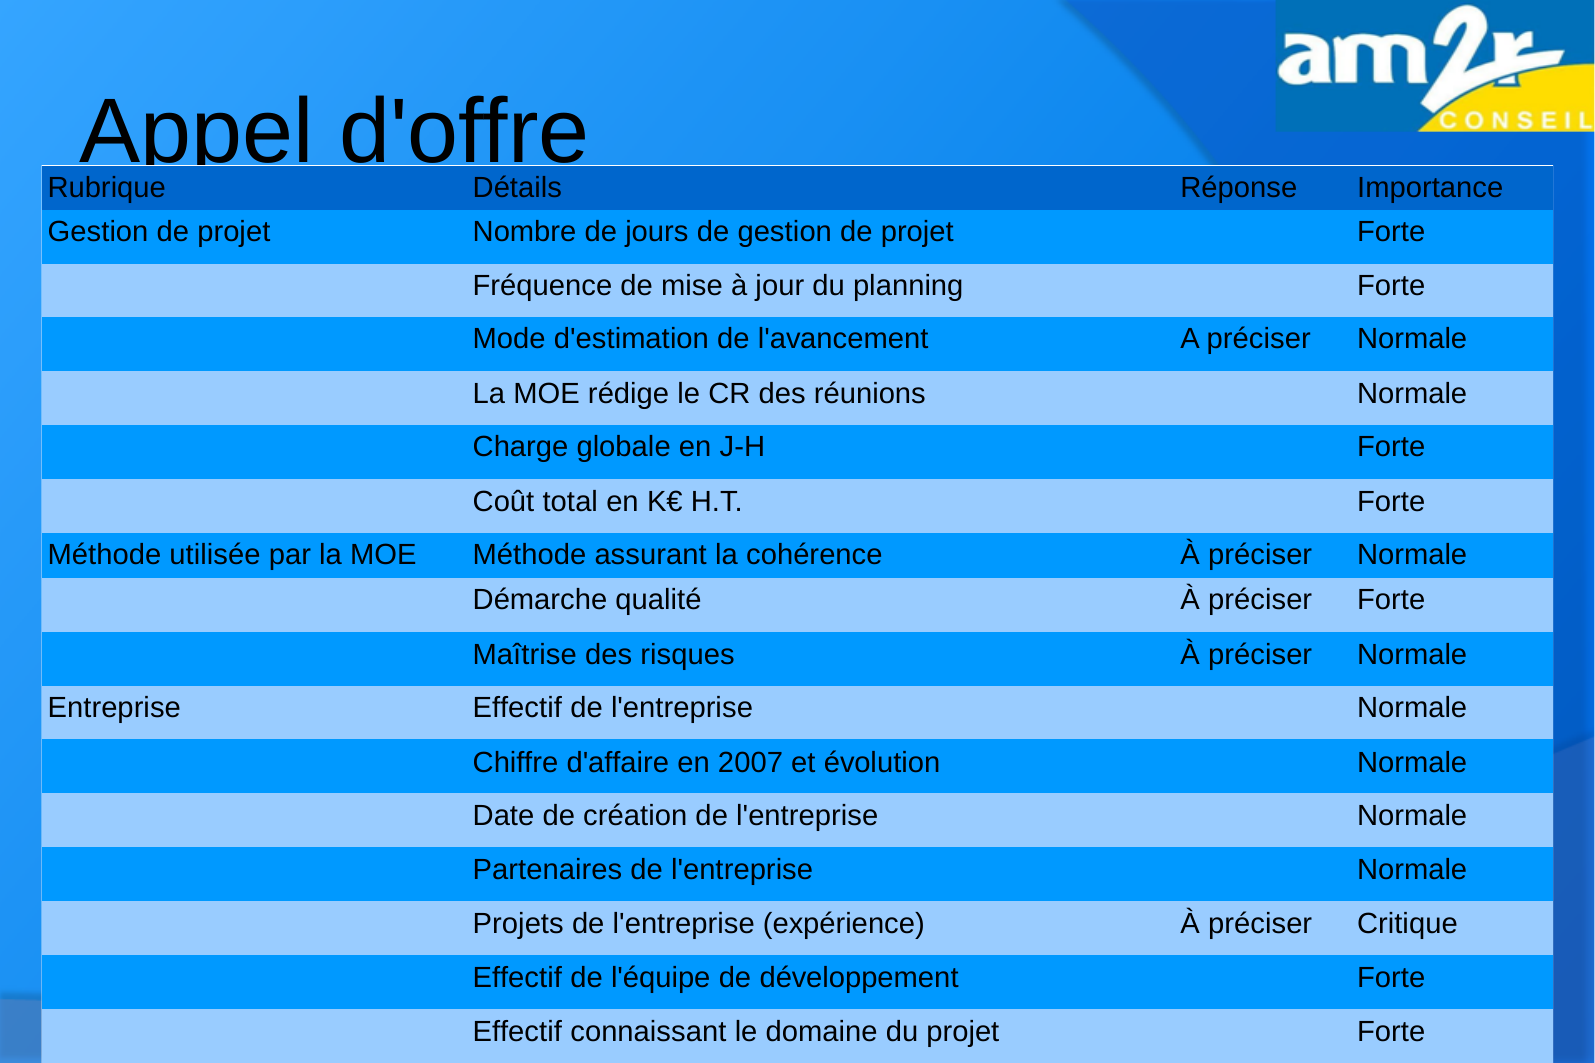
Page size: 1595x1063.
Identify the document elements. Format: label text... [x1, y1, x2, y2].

picture [0, 0, 1595, 1063]
title Appel d'offre [79, 49, 1241, 164]
